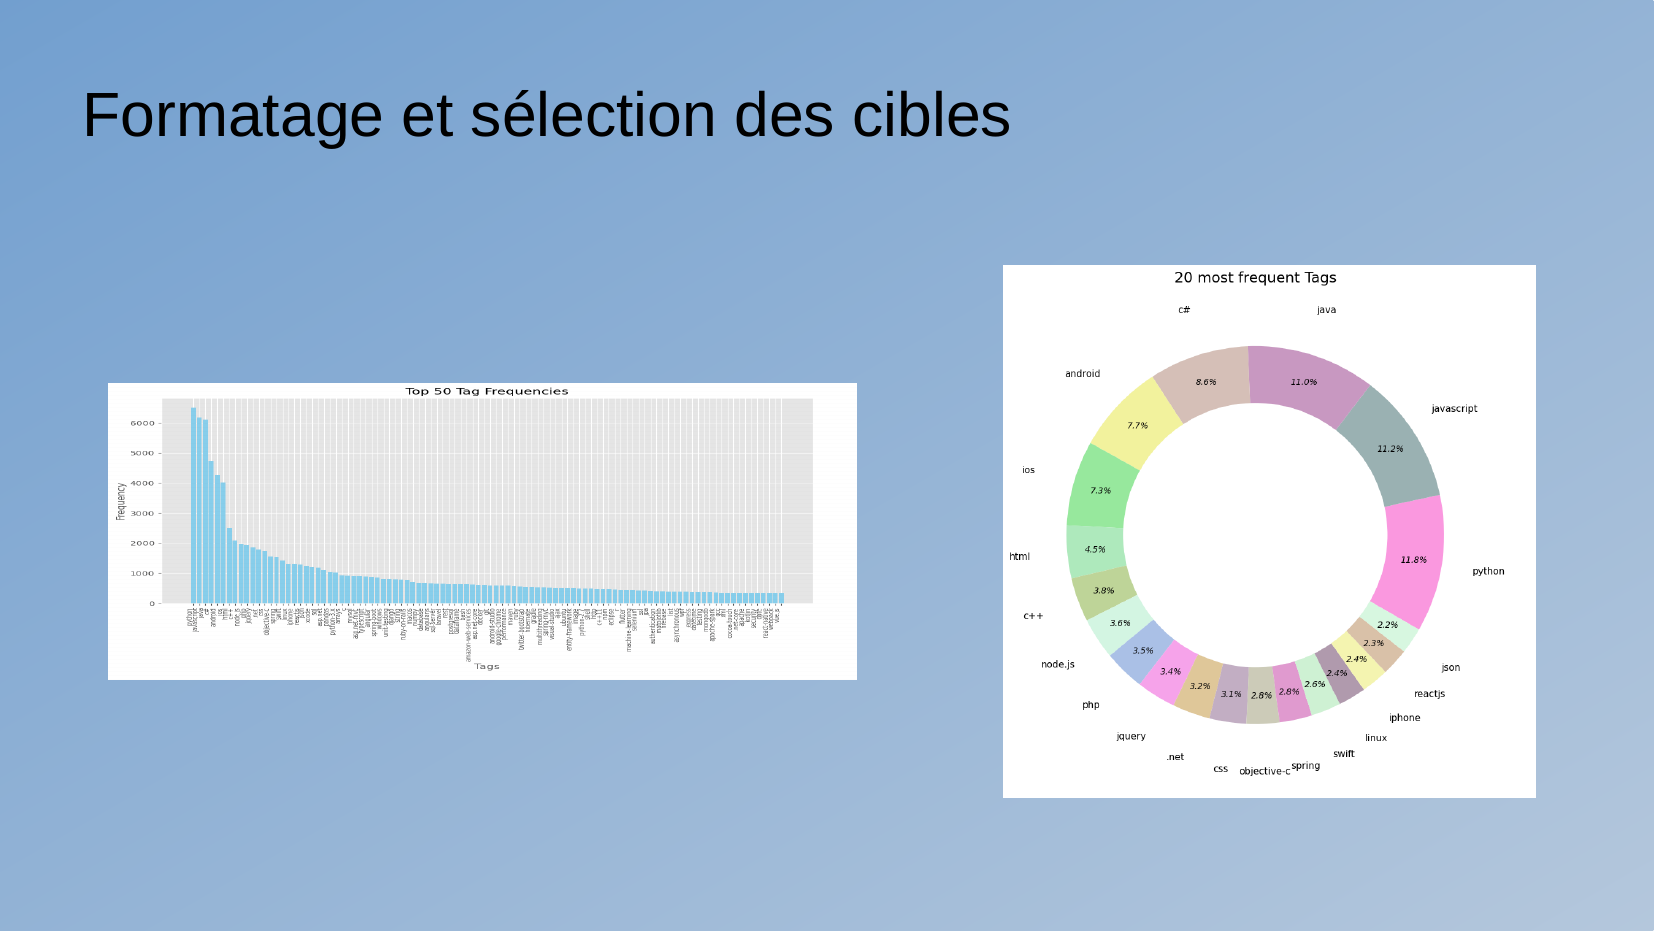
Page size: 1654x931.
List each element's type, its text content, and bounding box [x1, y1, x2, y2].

picture [1003, 265, 1536, 798]
title Formatage et sélection des cibles [82, 37, 1571, 193]
picture [108, 383, 857, 680]
